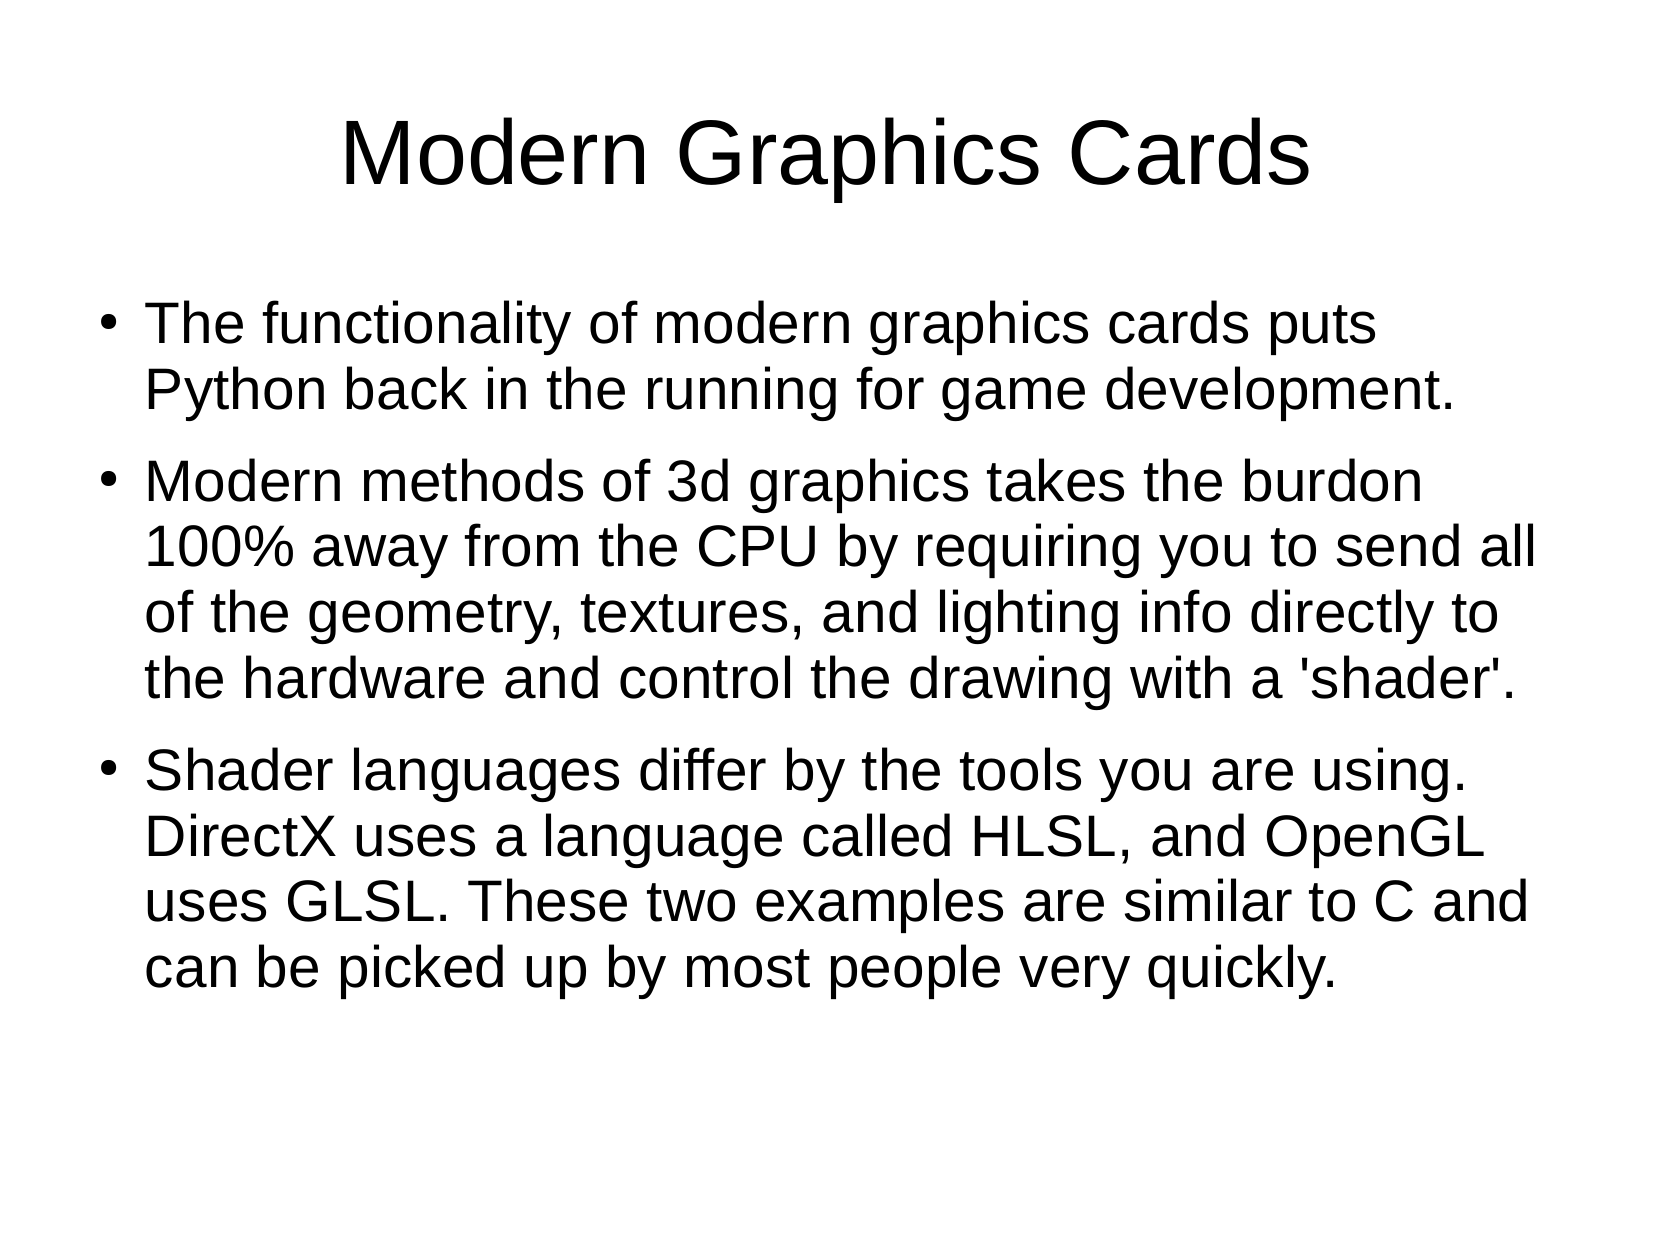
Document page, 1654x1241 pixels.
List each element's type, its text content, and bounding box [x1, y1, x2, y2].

title Modern Graphics Cards [82, 49, 1571, 257]
list The functionality of modern graphics cards puts Python back in the running for game development. Modern methods of 3d graphics takes the burdon 100% away from the CPU by requiring you to send all of the geometry, textures, and lighting info directly to the hardware and control the drawing with a 'shader'. Shader languages differ by the tools you are using. DirectX uses a language called HLSL, and OpenGL uses GLSL. These two examples are similar to C and can be picked up by most people very quickly. [82, 290, 1571, 1010]
